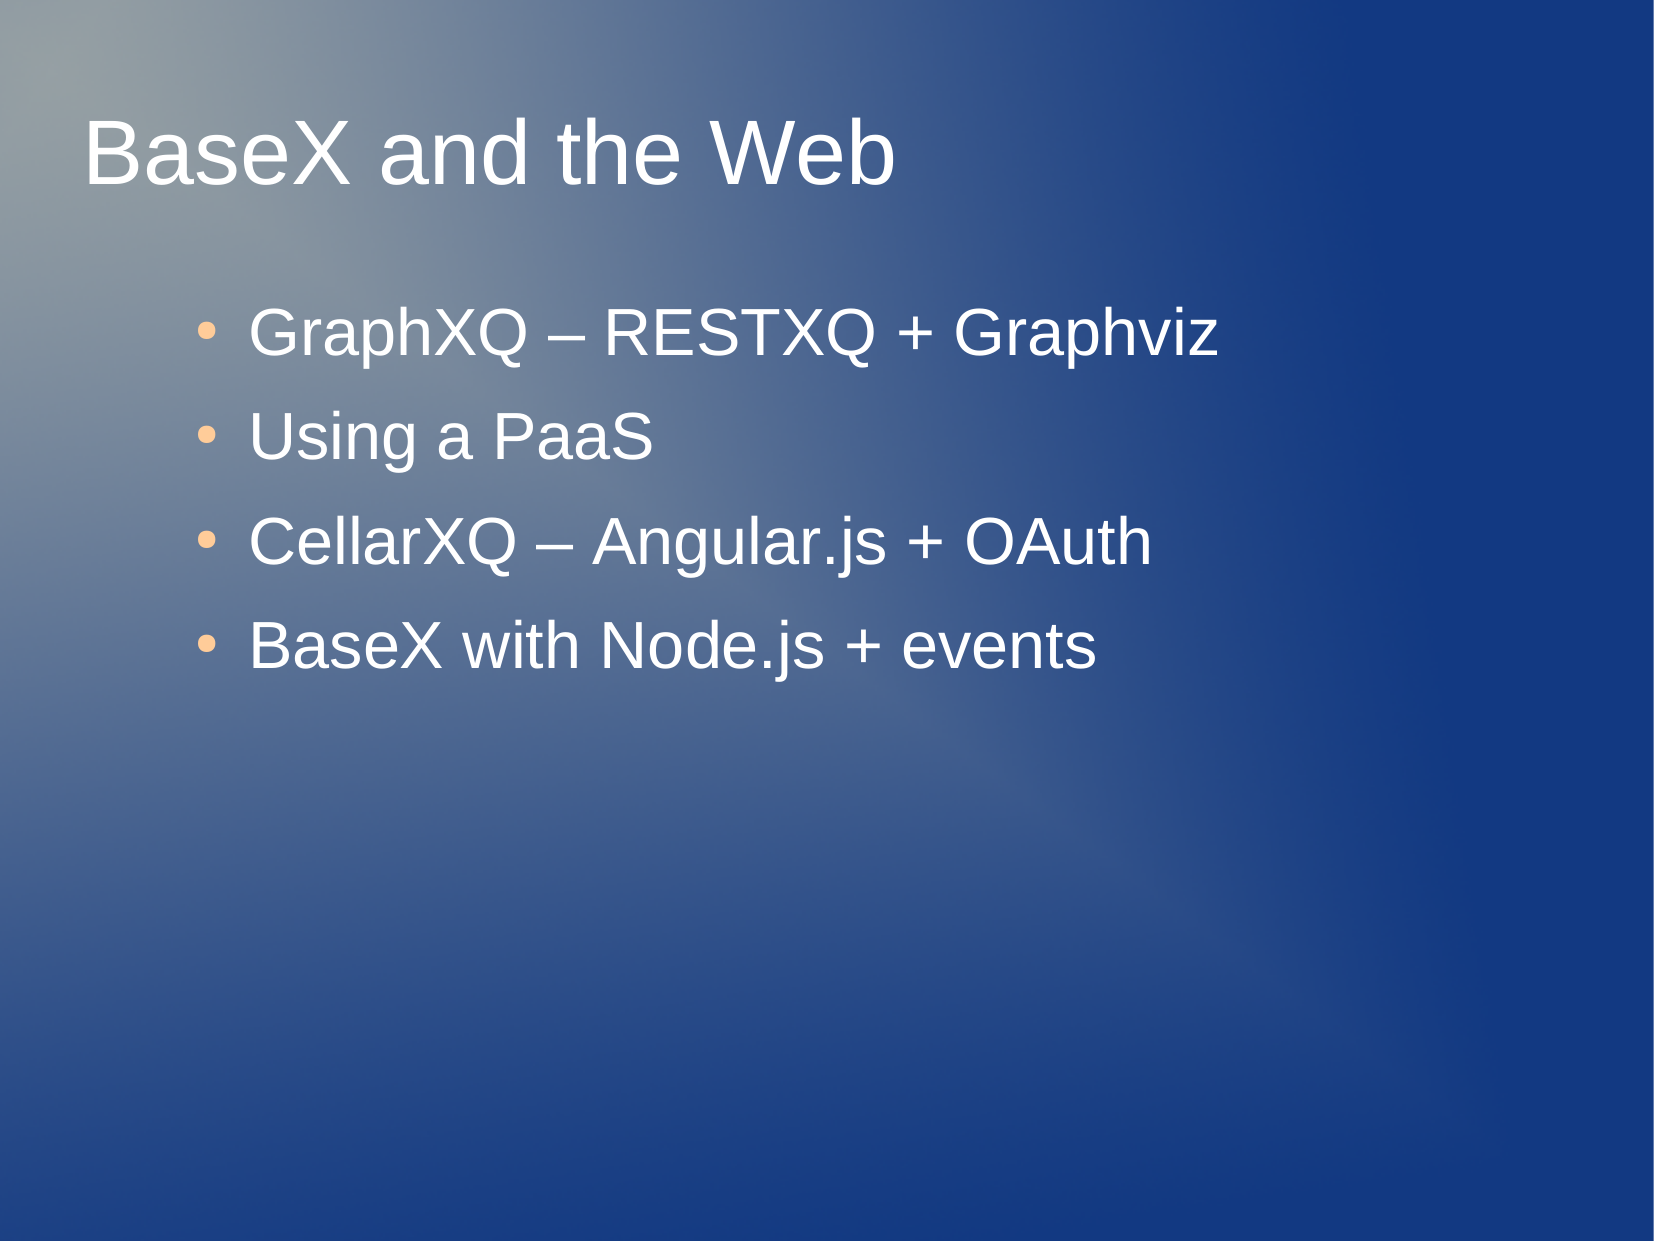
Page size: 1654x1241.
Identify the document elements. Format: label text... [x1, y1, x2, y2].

picture [0, 0, 1654, 1241]
list GraphXQ – RESTXQ + Graphviz Using a PaaS CellarXQ – Angular.js + OAuth BaseX with Node.js + events [177, 295, 1453, 1099]
title BaseX and the Web [82, 56, 1571, 250]
